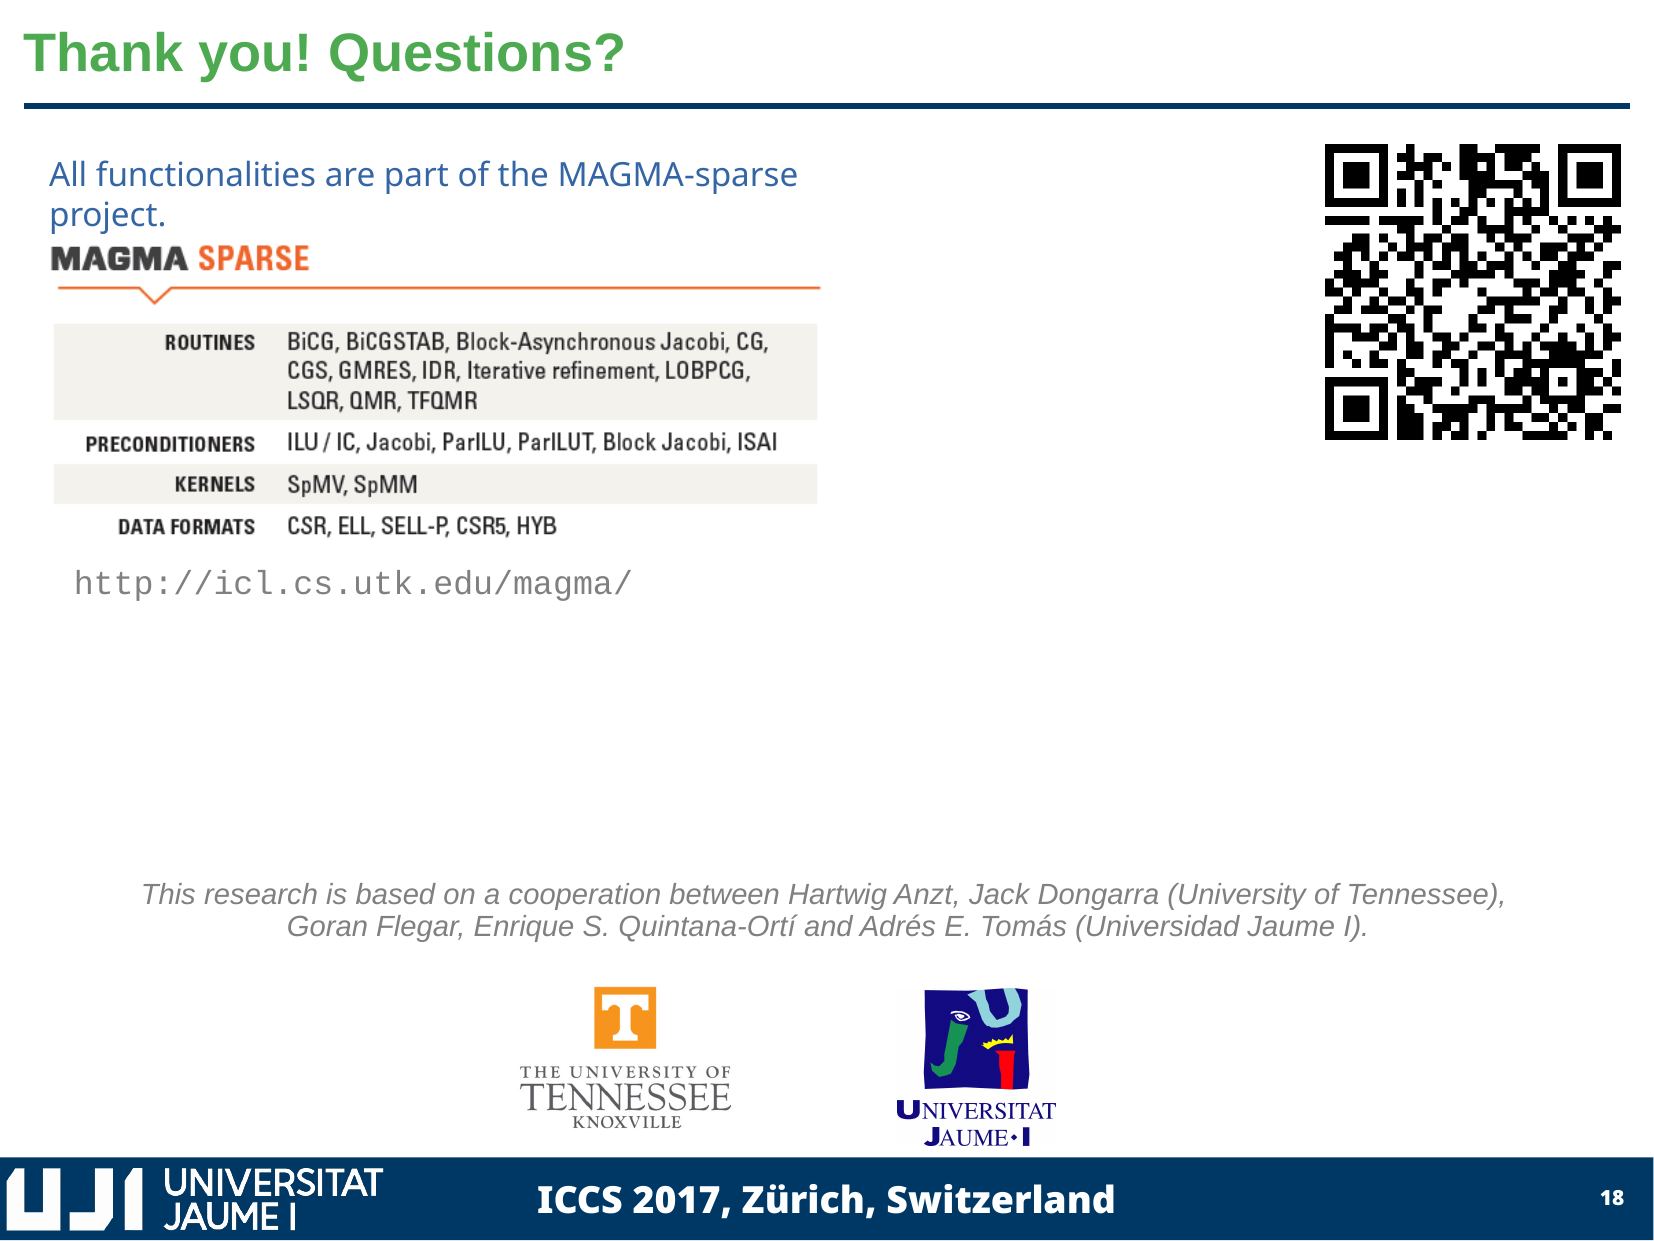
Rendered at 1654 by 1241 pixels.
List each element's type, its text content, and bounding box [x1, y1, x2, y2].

picture [0, 1158, 390, 1241]
title Thank you! Questions? [23, 0, 1630, 107]
text_box This research is based on a cooperation between Hartwig Anzt, Jack Dongarra (University of Tennessee), Goran Flegar, Enrique S. Quintana-Ortí and Adrés E. Tomás (Universidad Jaume I). [125, 870, 1533, 950]
text_box All functionalities are part of the MAGMA-sparse project. [34, 145, 910, 241]
picture [897, 988, 1056, 1146]
text_box http://icl.cs.utk.edu/magma/ [59, 554, 649, 610]
picture [43, 241, 827, 555]
picture [1316, 135, 1630, 449]
picture [458, 968, 792, 1156]
